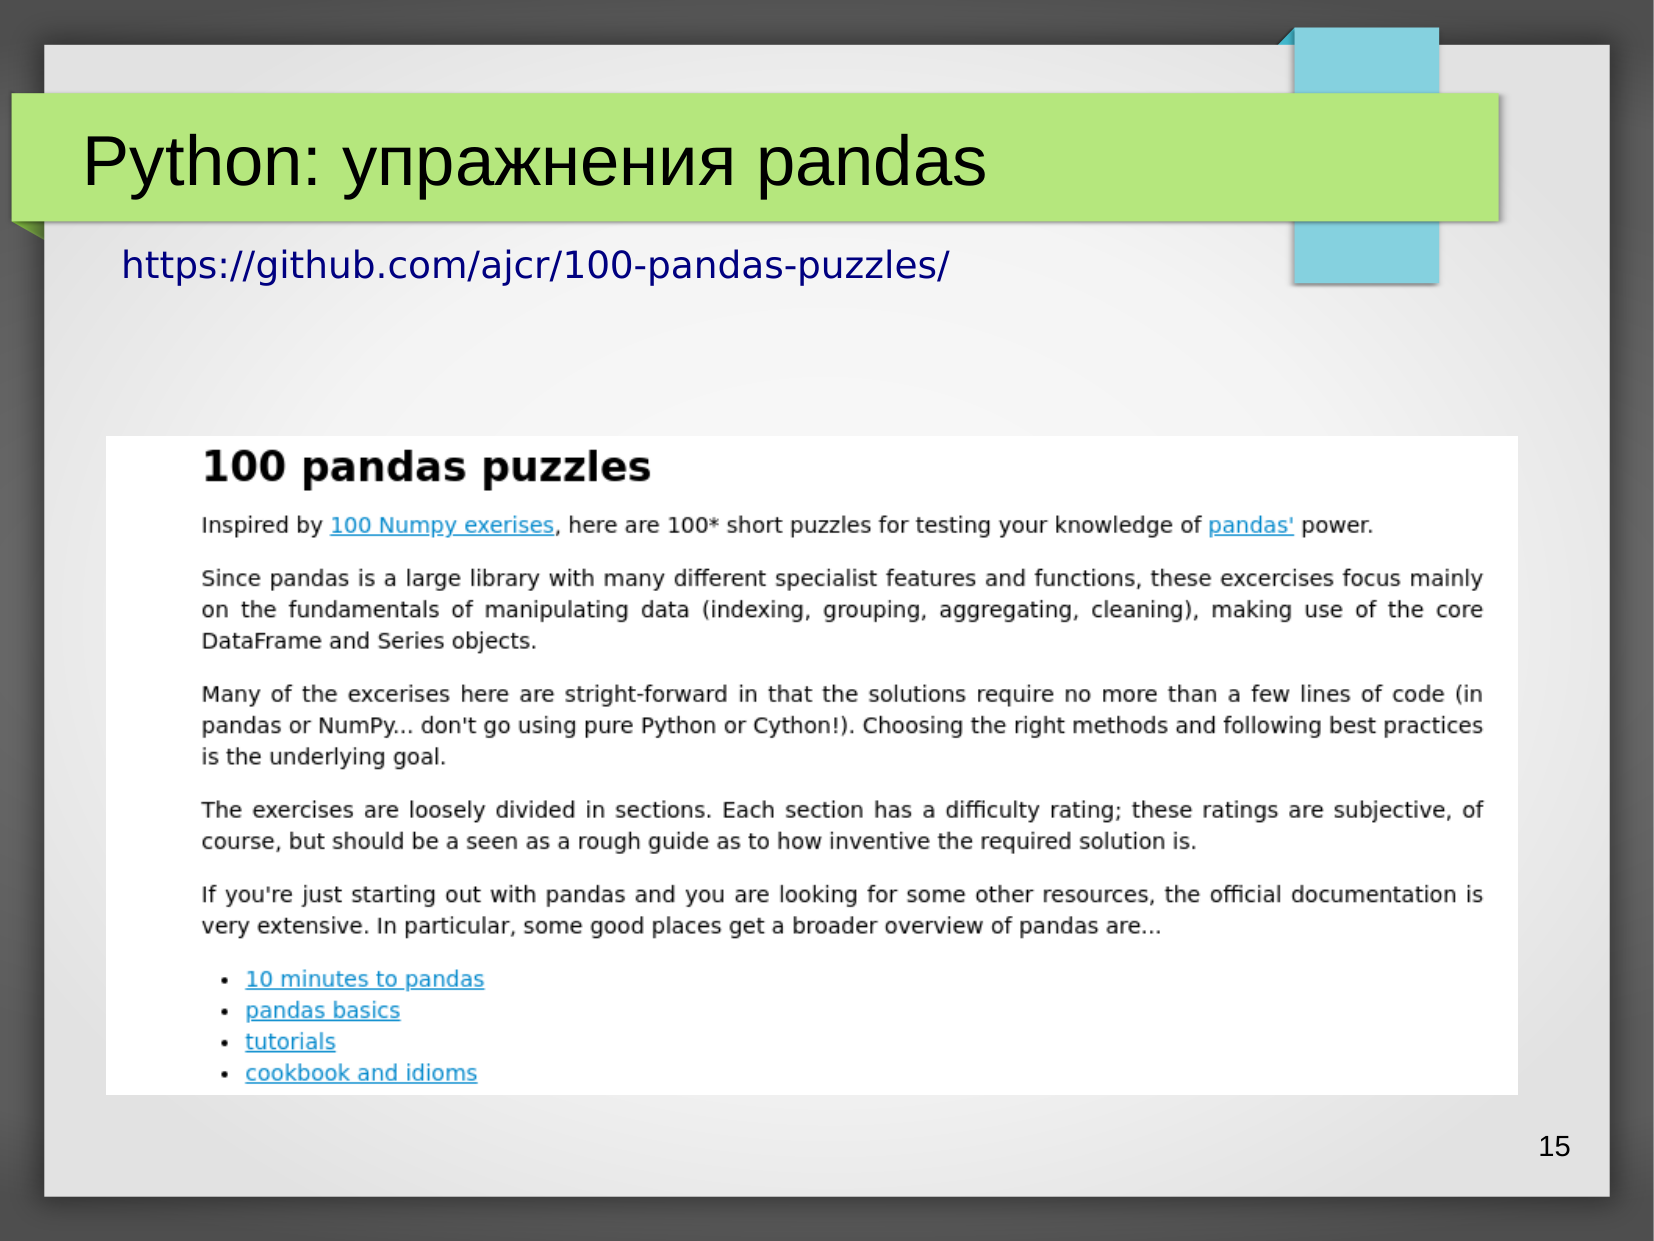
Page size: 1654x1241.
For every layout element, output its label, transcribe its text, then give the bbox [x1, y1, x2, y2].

picture [0, 0, 1654, 1241]
title Python: упражнения pandas [82, 96, 1571, 225]
text_box https://github.com/ajcr/100-pandas-puzzles/ [106, 236, 966, 339]
